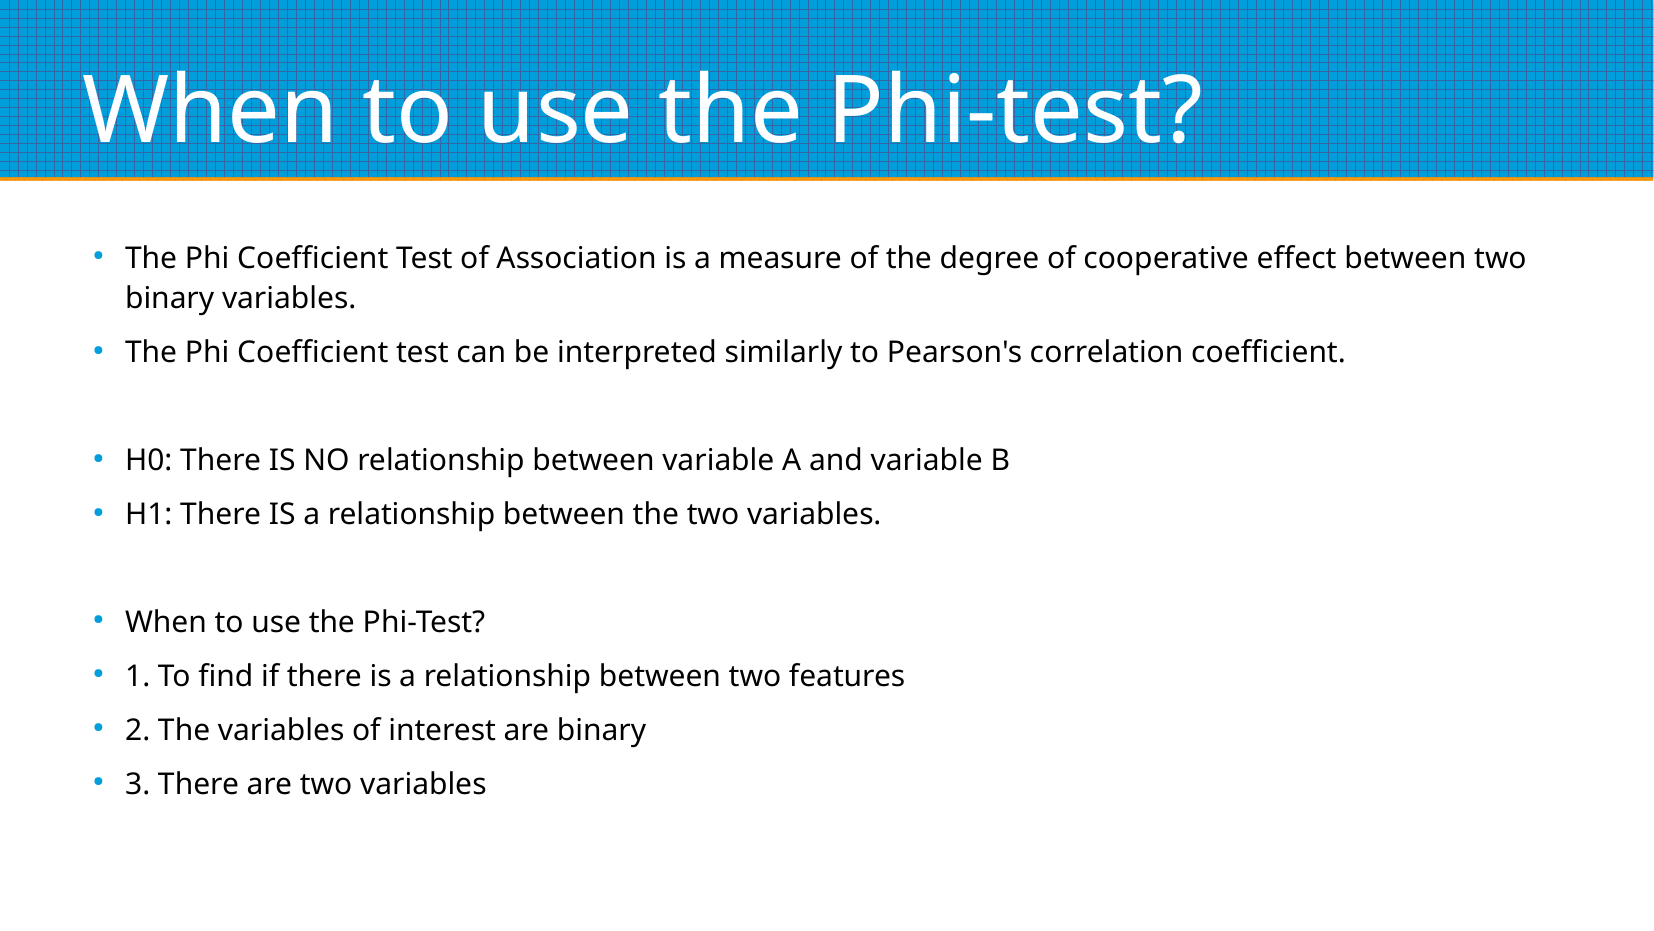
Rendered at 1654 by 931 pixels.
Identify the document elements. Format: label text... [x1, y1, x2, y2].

title When to use the Phi-test? [82, 14, 1571, 171]
list The Phi Coefficient Test of Association is a measure of the degree of cooperative effect between two binary variables. The Phi Coefficient test can be interpreted similarly to Pearson's correlation coefficient. H0: There IS NO relationship between variable A and variable B H1: There IS a relationship between the two variables. When to use the Phi-Test? 1. To find if there is a relationship between two features 2. The variables of interest are binary 3. There are two variables [82, 236, 1563, 811]
